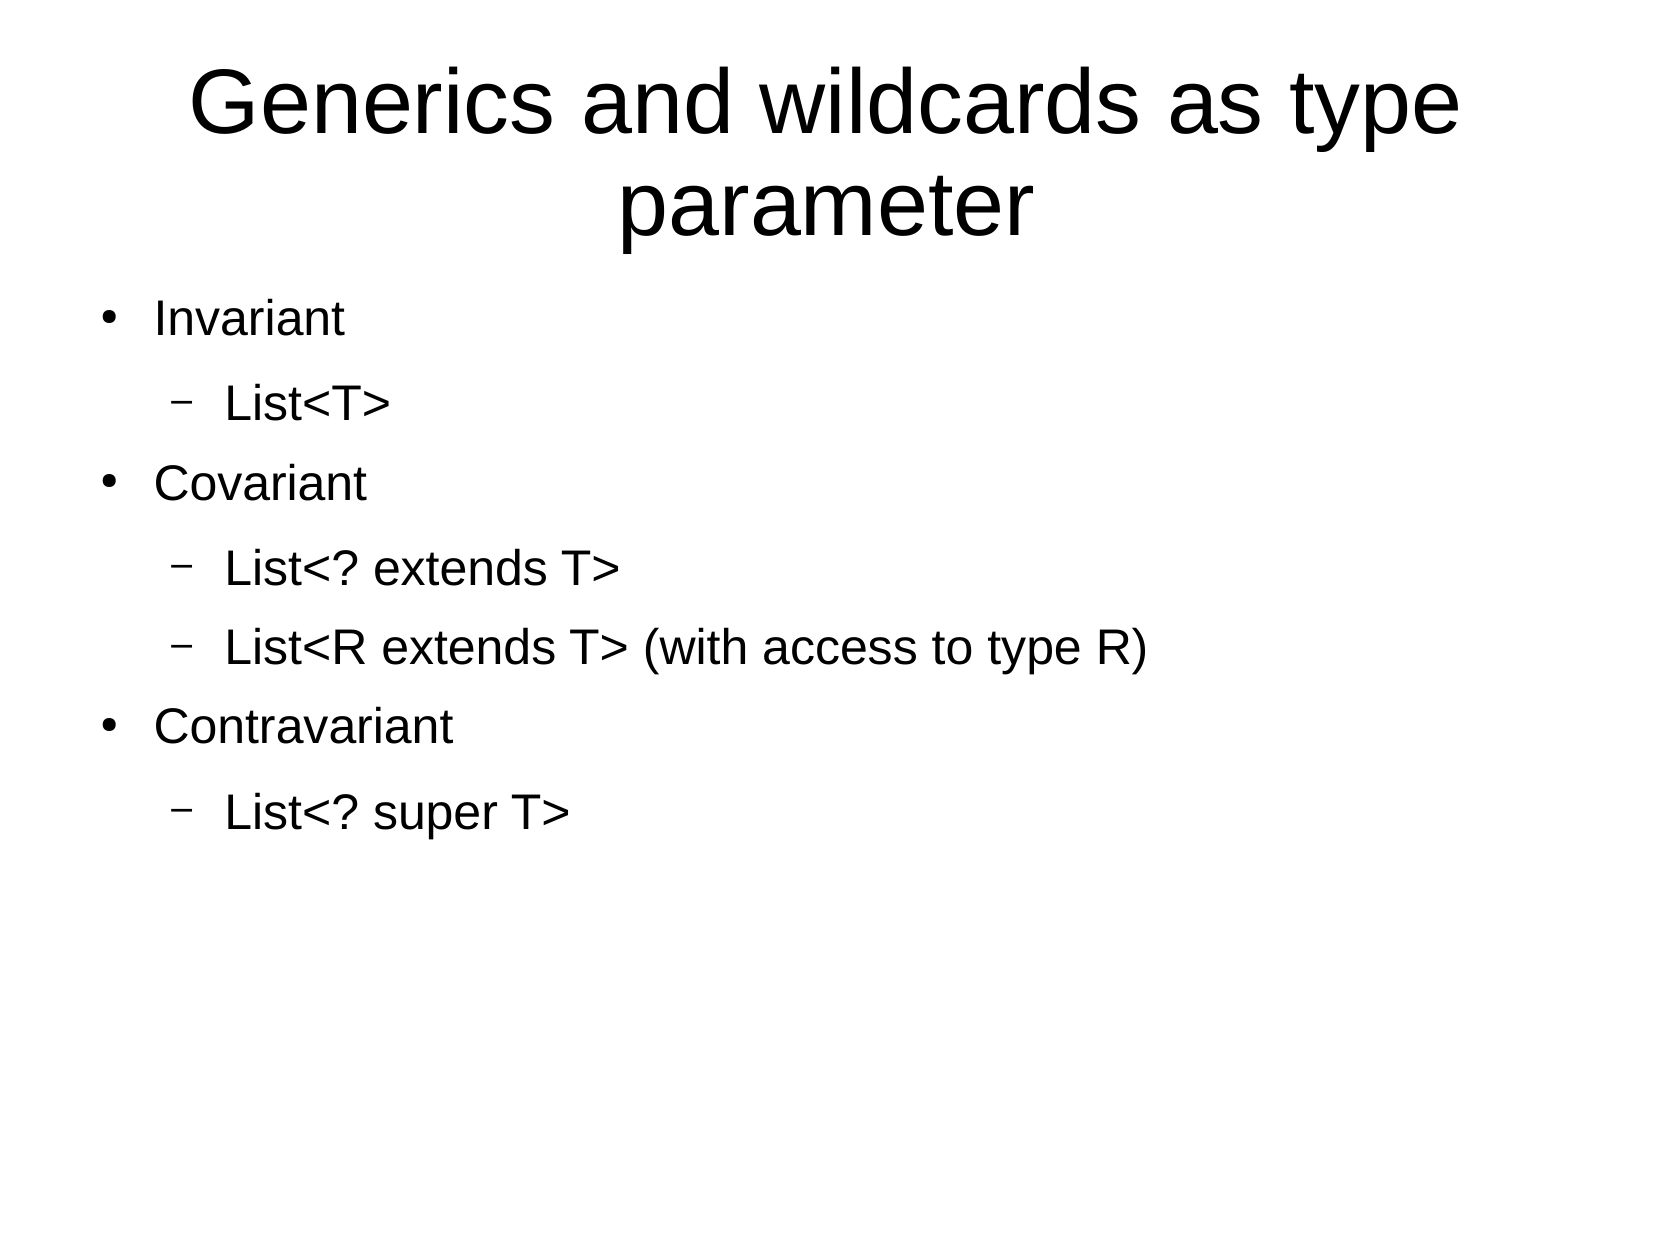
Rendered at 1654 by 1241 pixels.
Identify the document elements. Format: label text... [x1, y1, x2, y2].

list Invariant List<T> Covariant List<? extends T> List<R extends T> (with access to type R) Contravariant List<? super T> [82, 290, 1571, 1109]
title Generics and wildcards as type parameter [82, 49, 1571, 257]
